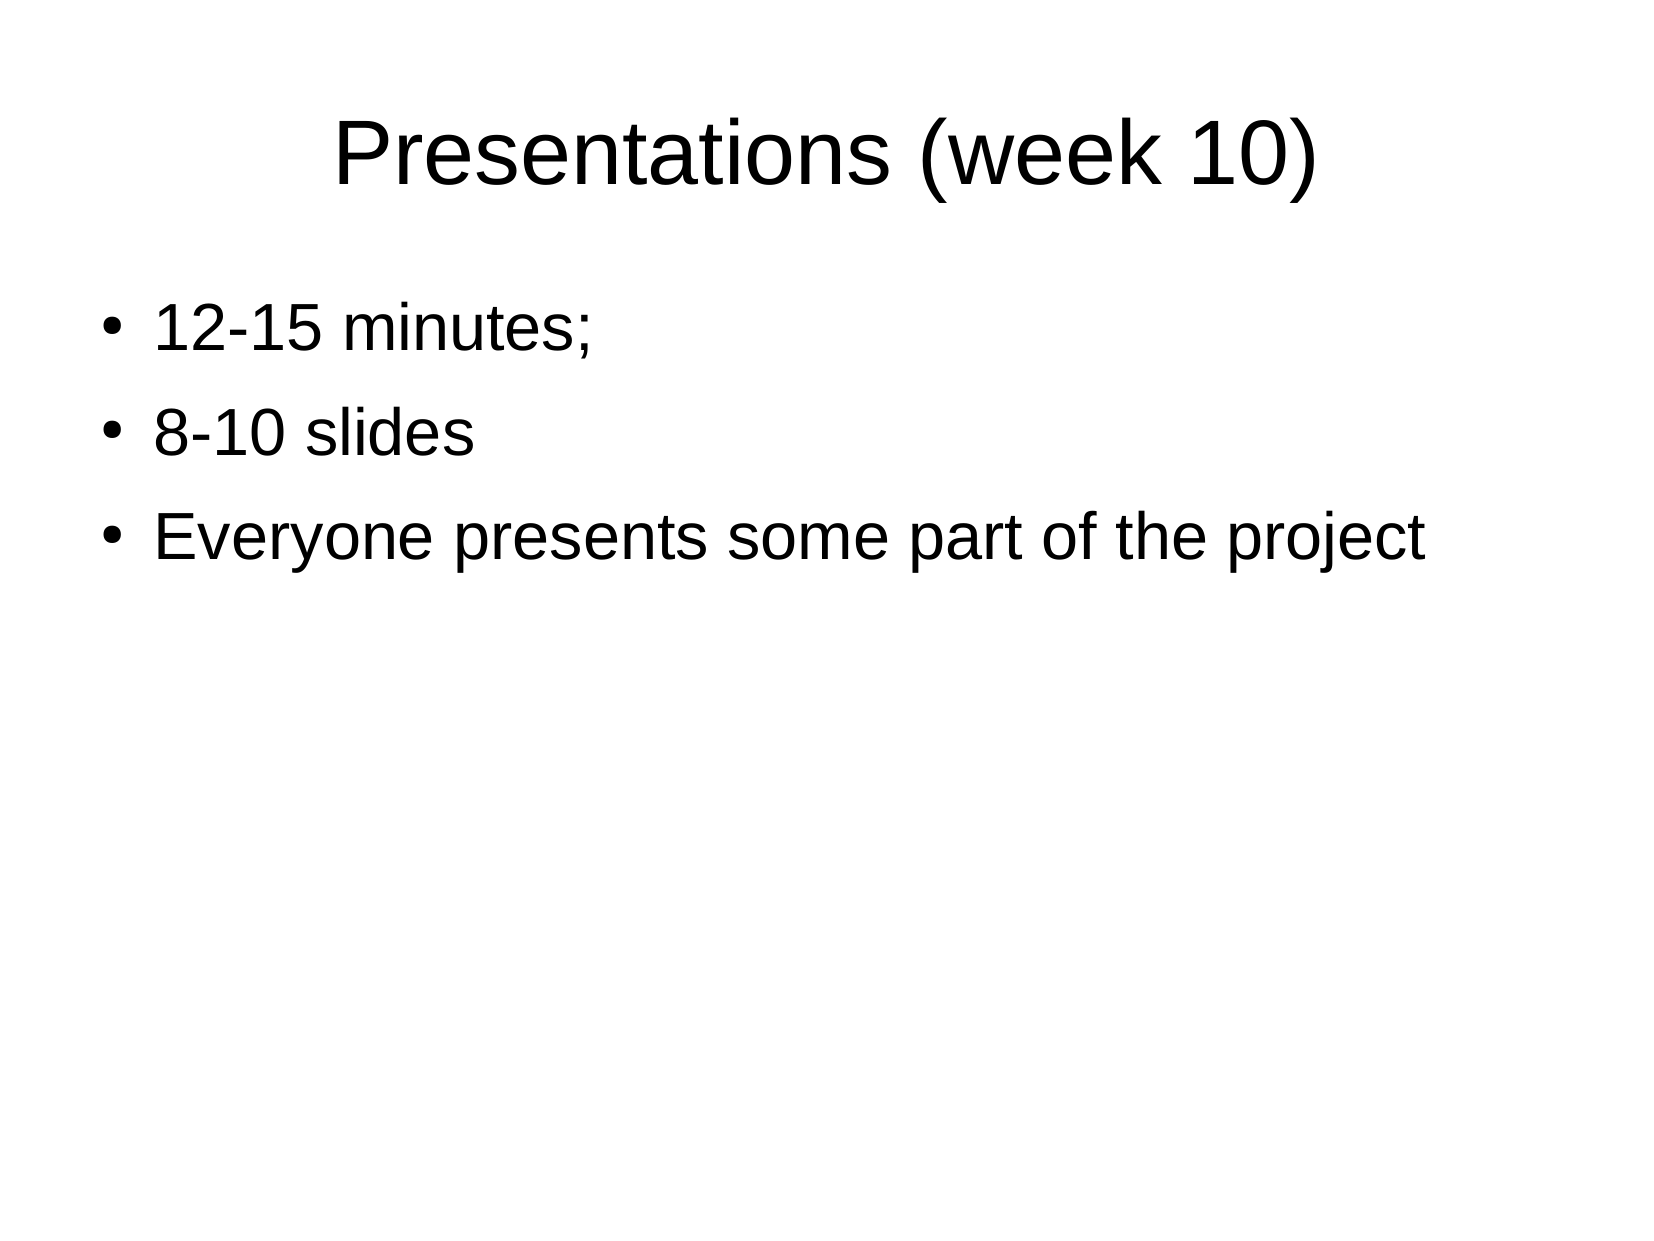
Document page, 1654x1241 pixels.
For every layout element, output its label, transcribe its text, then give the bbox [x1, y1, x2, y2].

list 12-15 minutes; 8-10 slides Everyone presents some part of the project [82, 290, 1571, 1010]
title Presentations (week 10) [82, 49, 1571, 257]
